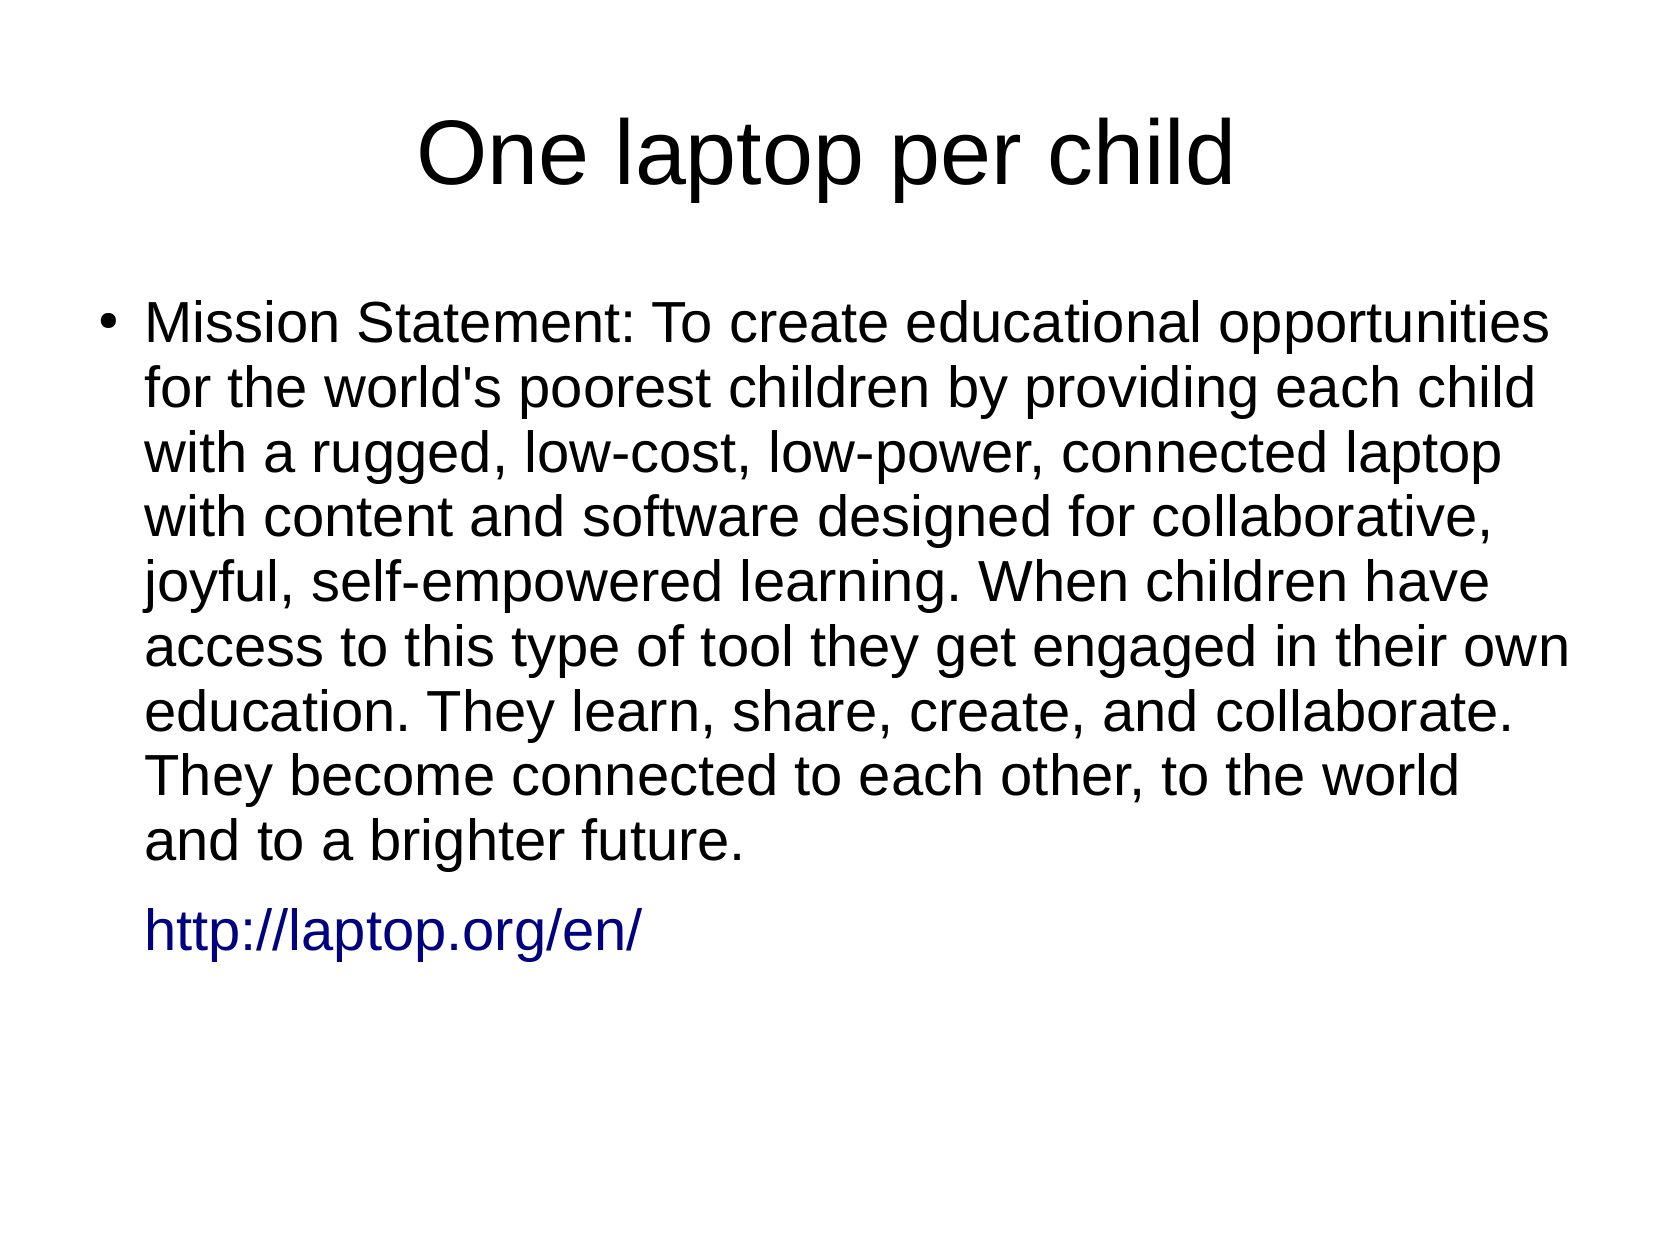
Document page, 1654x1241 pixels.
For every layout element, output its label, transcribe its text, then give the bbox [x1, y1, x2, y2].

title One laptop per child [82, 49, 1571, 257]
list Mission Statement: To create educational opportunities for the world's poorest children by providing each child with a rugged, low-cost, low-power, connected laptop with content and software designed for collaborative, joyful, self-empowered learning. When children have access to this type of tool they get engaged in their own education. They learn, share, create, and collaborate. They become connected to each other, to the world and to a brighter future. http://laptop.org/en/ [82, 290, 1571, 1010]
